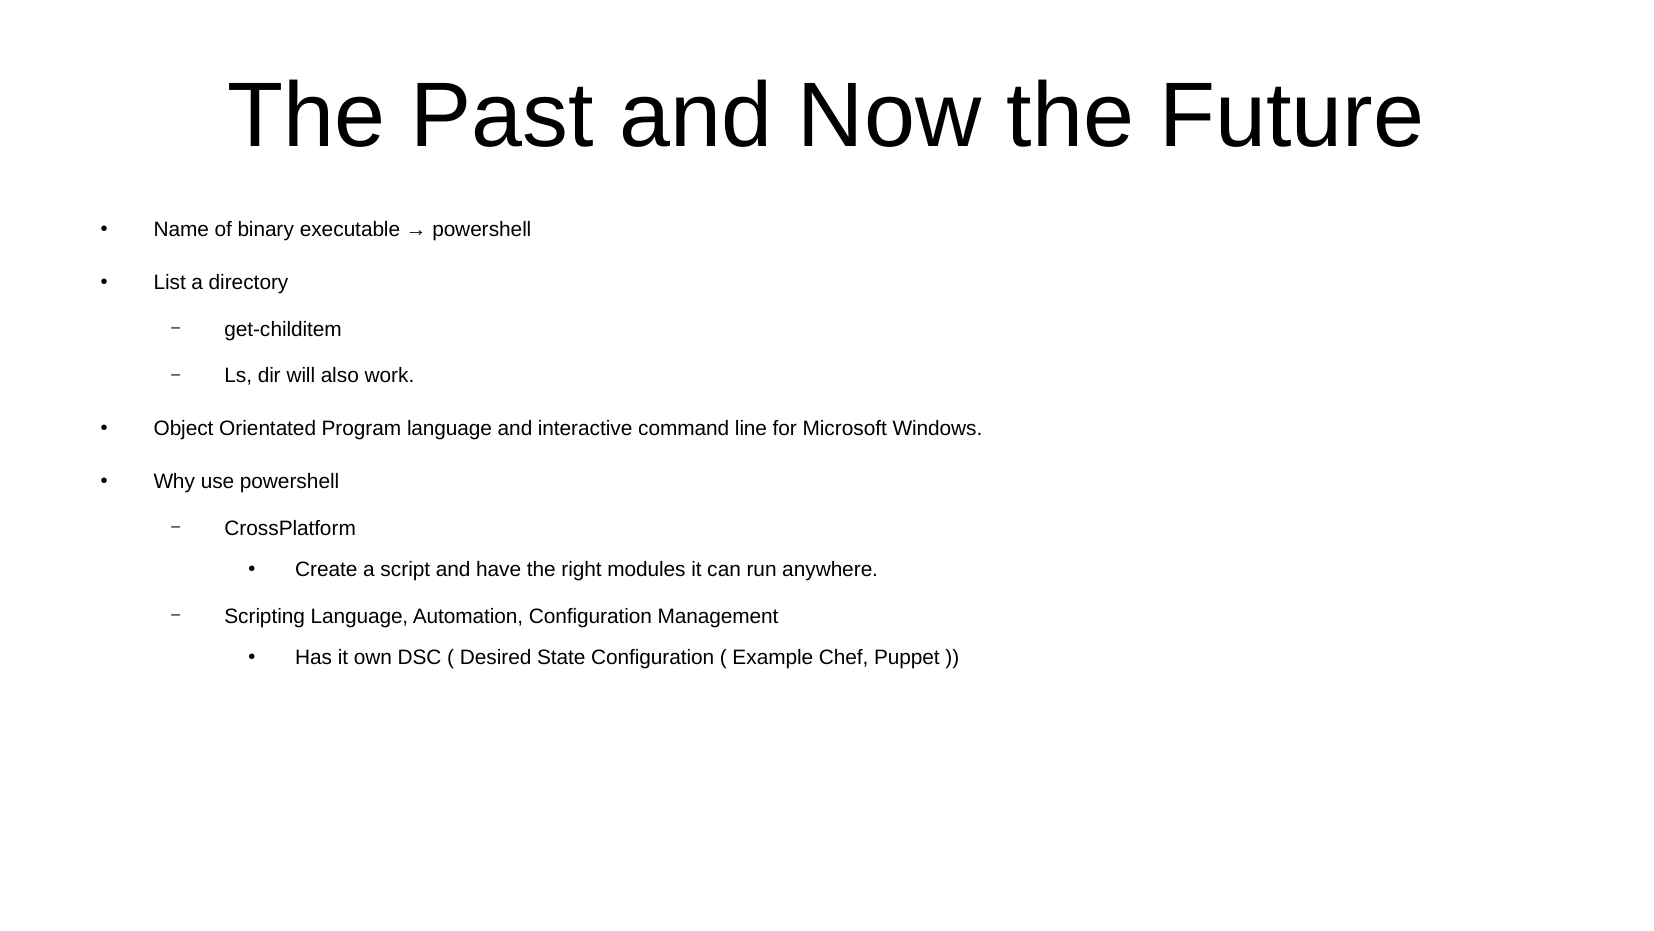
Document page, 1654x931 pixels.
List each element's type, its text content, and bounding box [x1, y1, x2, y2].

list Name of binary executable → powershell List a directory get-childitem Ls, dir will also work. Object Orientated Program language and interactive command line for Microsoft Windows. Why use powershell CrossPlatform Create a script and have the right modules it can run anywhere. Scripting Language, Automation, Configuration Management Has it own DSC ( Desired State Configuration ( Example Chef, Puppet )) [82, 217, 1576, 916]
title The Past and Now the Future [82, 37, 1571, 193]
